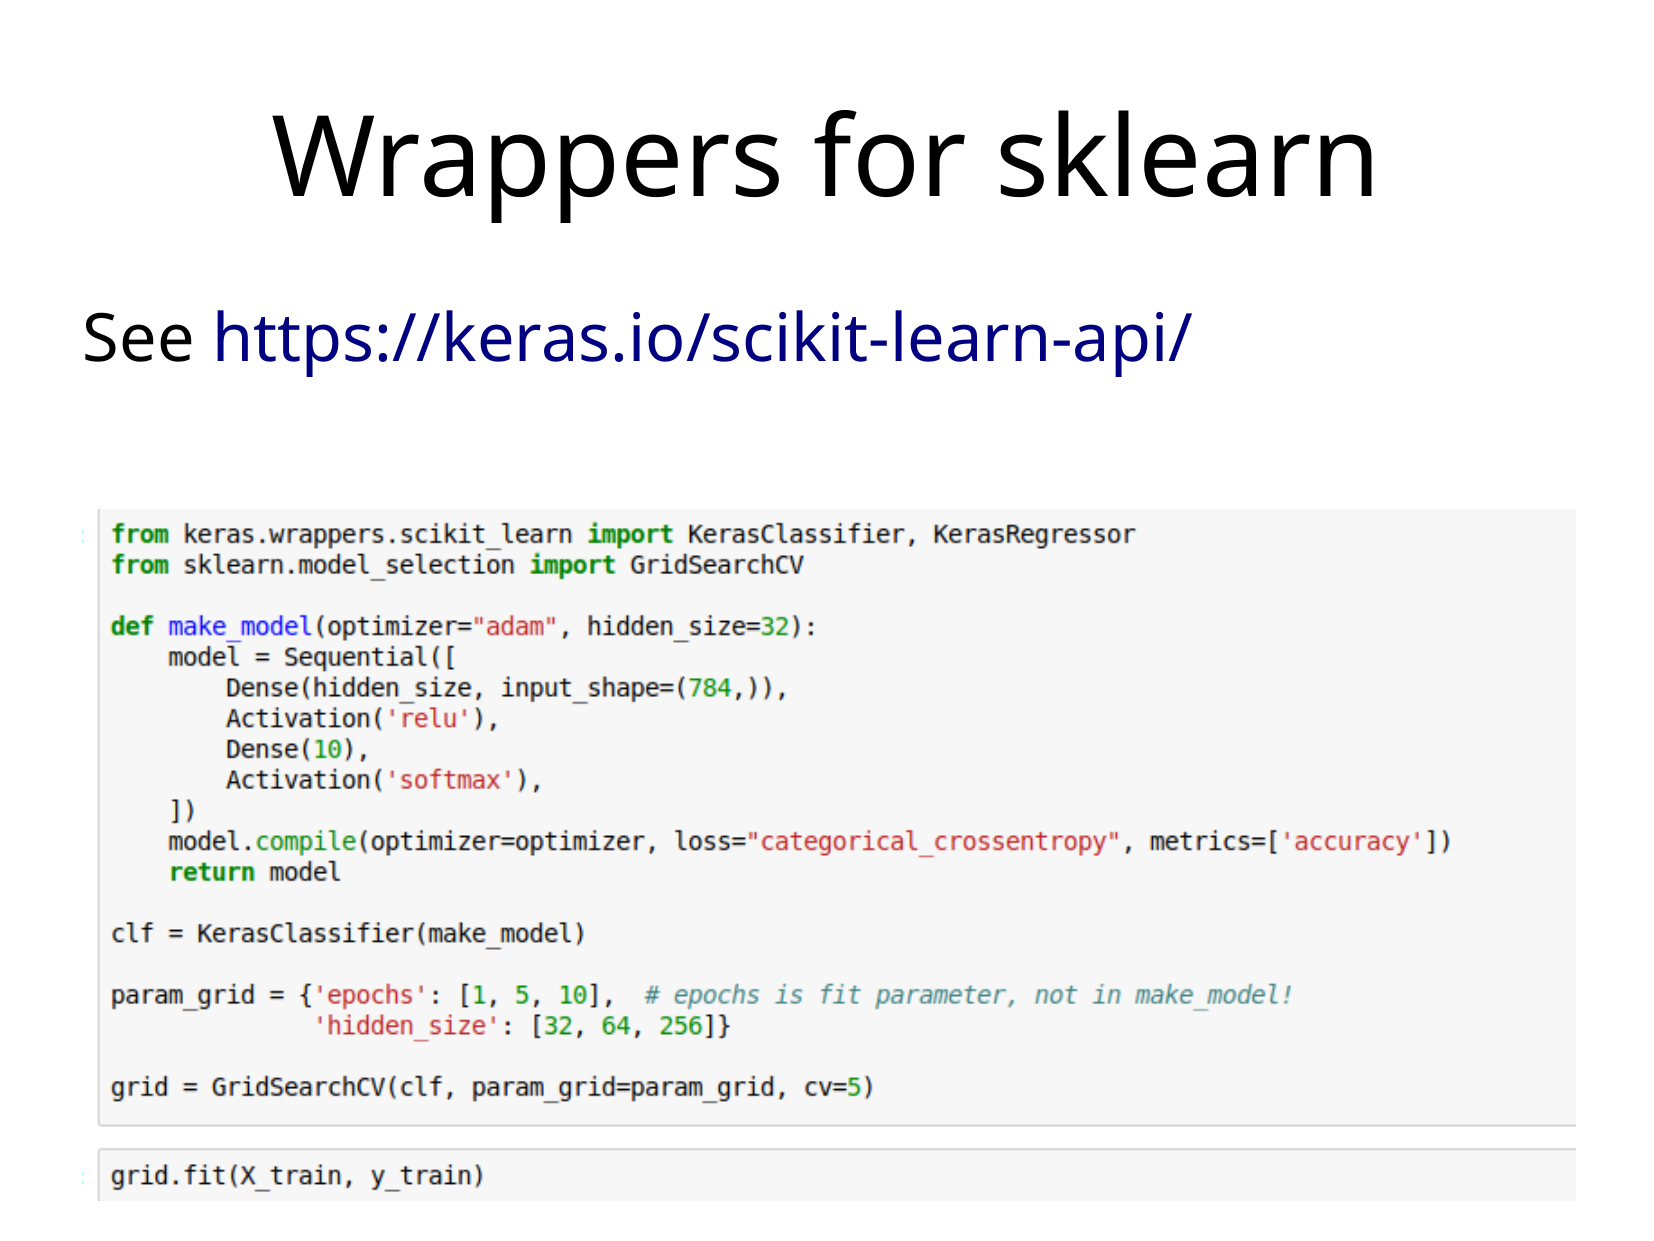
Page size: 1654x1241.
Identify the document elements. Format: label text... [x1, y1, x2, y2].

list See https://keras.io/scikit-learn-api/ [82, 290, 1571, 509]
title Wrappers for sklearn [82, 49, 1571, 257]
picture [82, 509, 1576, 1201]
